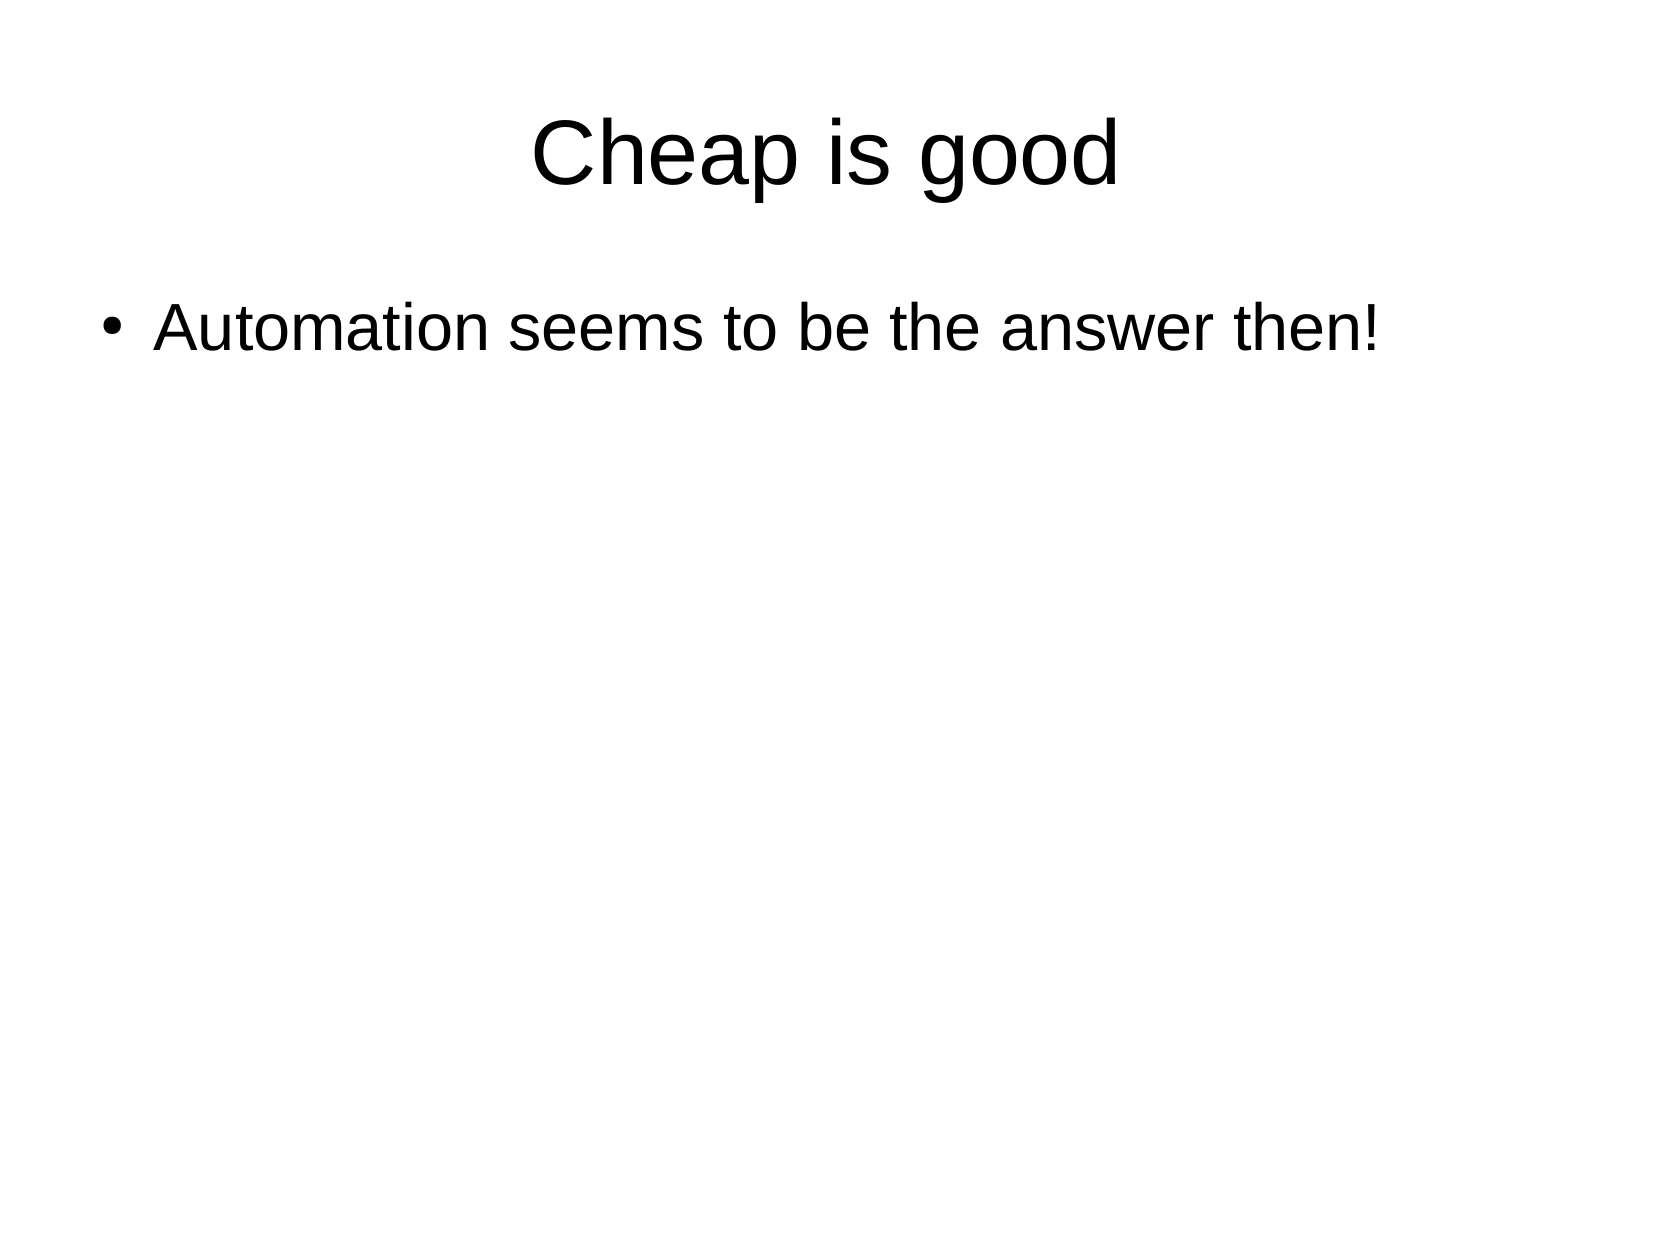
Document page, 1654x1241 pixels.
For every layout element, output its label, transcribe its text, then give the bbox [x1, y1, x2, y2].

title Cheap is good [82, 49, 1571, 257]
list Automation seems to be the answer then! [82, 290, 1571, 1109]
